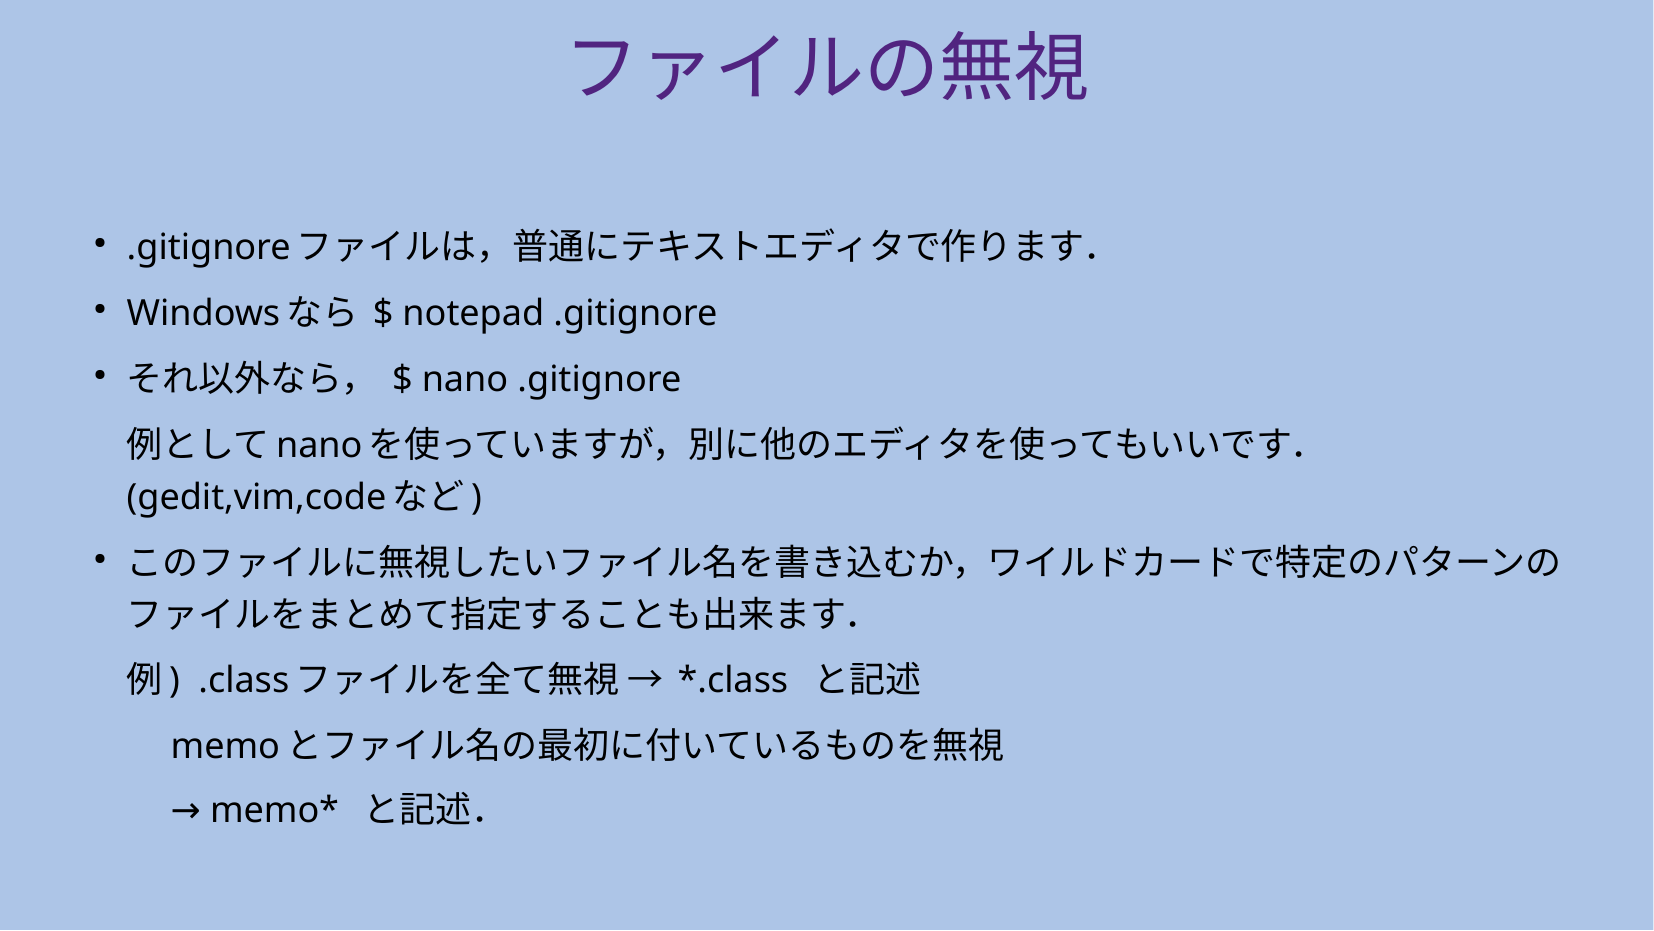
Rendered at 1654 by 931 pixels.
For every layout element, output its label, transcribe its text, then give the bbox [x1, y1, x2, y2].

title ファイルの無視 [82, 8, 1571, 116]
list .gitignoreファイルは，普通にテキストエディタで作ります． Windowsなら $ notepad .gitignore それ以外なら， $ nano .gitignore 例としてnanoを使っていますが，別に他のエディタを使ってもいいです．(gedit,vim,codeなど) このファイルに無視したいファイル名を書き込むか，ワイルドカードで特定のパターンのファイルをまとめて指定することも出来ます． 例) .classファイルを全て無視 → *.class と記述 memoとファイル名の最初に付いているものを無視 → memo* と記述． [82, 217, 1572, 833]
